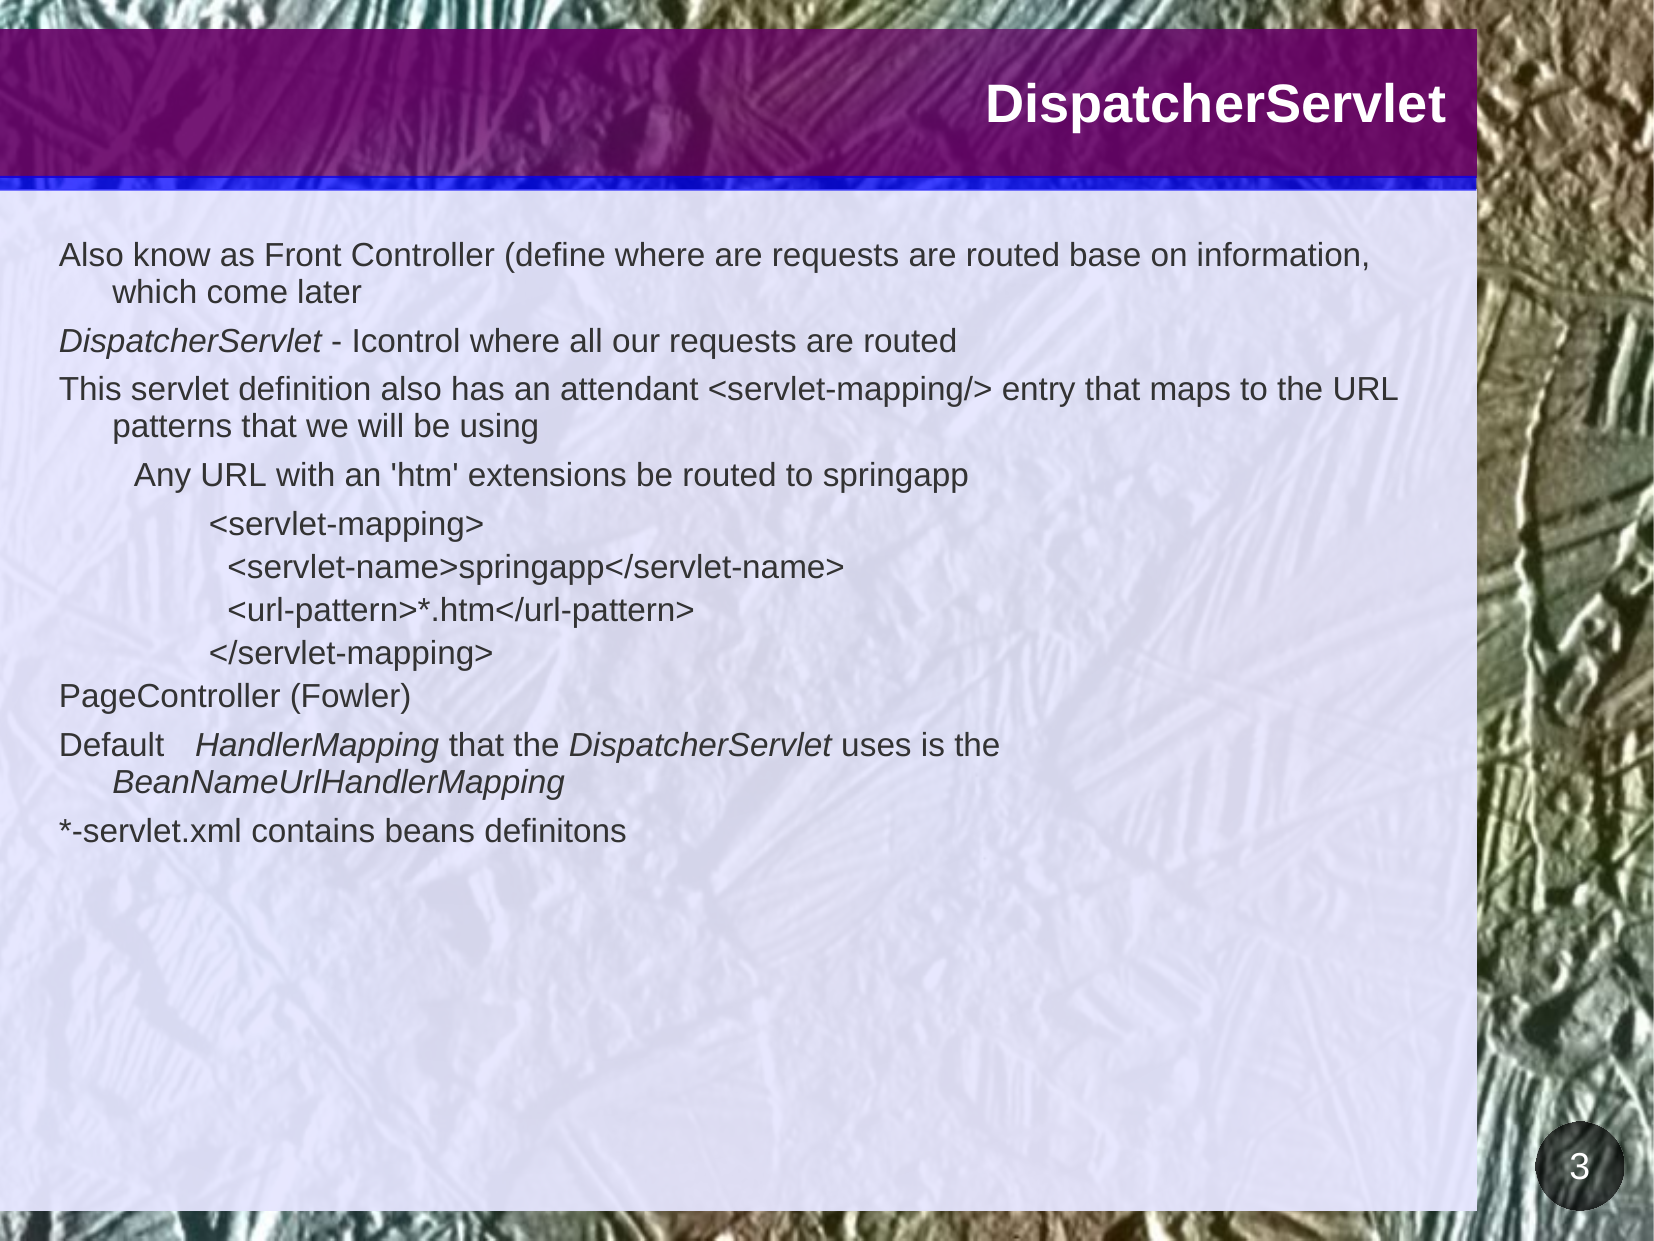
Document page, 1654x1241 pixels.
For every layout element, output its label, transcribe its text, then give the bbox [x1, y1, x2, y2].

picture [0, 0, 1654, 1241]
title DispatcherServlet [29, 59, 1447, 148]
list Also know as Front Controller (define where are requests are routed base on information, which come later DispatcherServlet - Icontrol where all our requests are routed This servlet definition also has an attendant <servlet-mapping/> entry that maps to the URL patterns that we will be using Any URL with an 'htm' extensions be routed to springapp <servlet-mapping> <servlet-name>springapp</servlet-name> <url-pattern>*.htm</url-pattern> </servlet-mapping> PageController (Fowler) Default HandlerMapping that the DispatcherServlet uses is the BeanNameUrlHandlerMapping *-servlet.xml contains beans definitons [59, 236, 1418, 1182]
